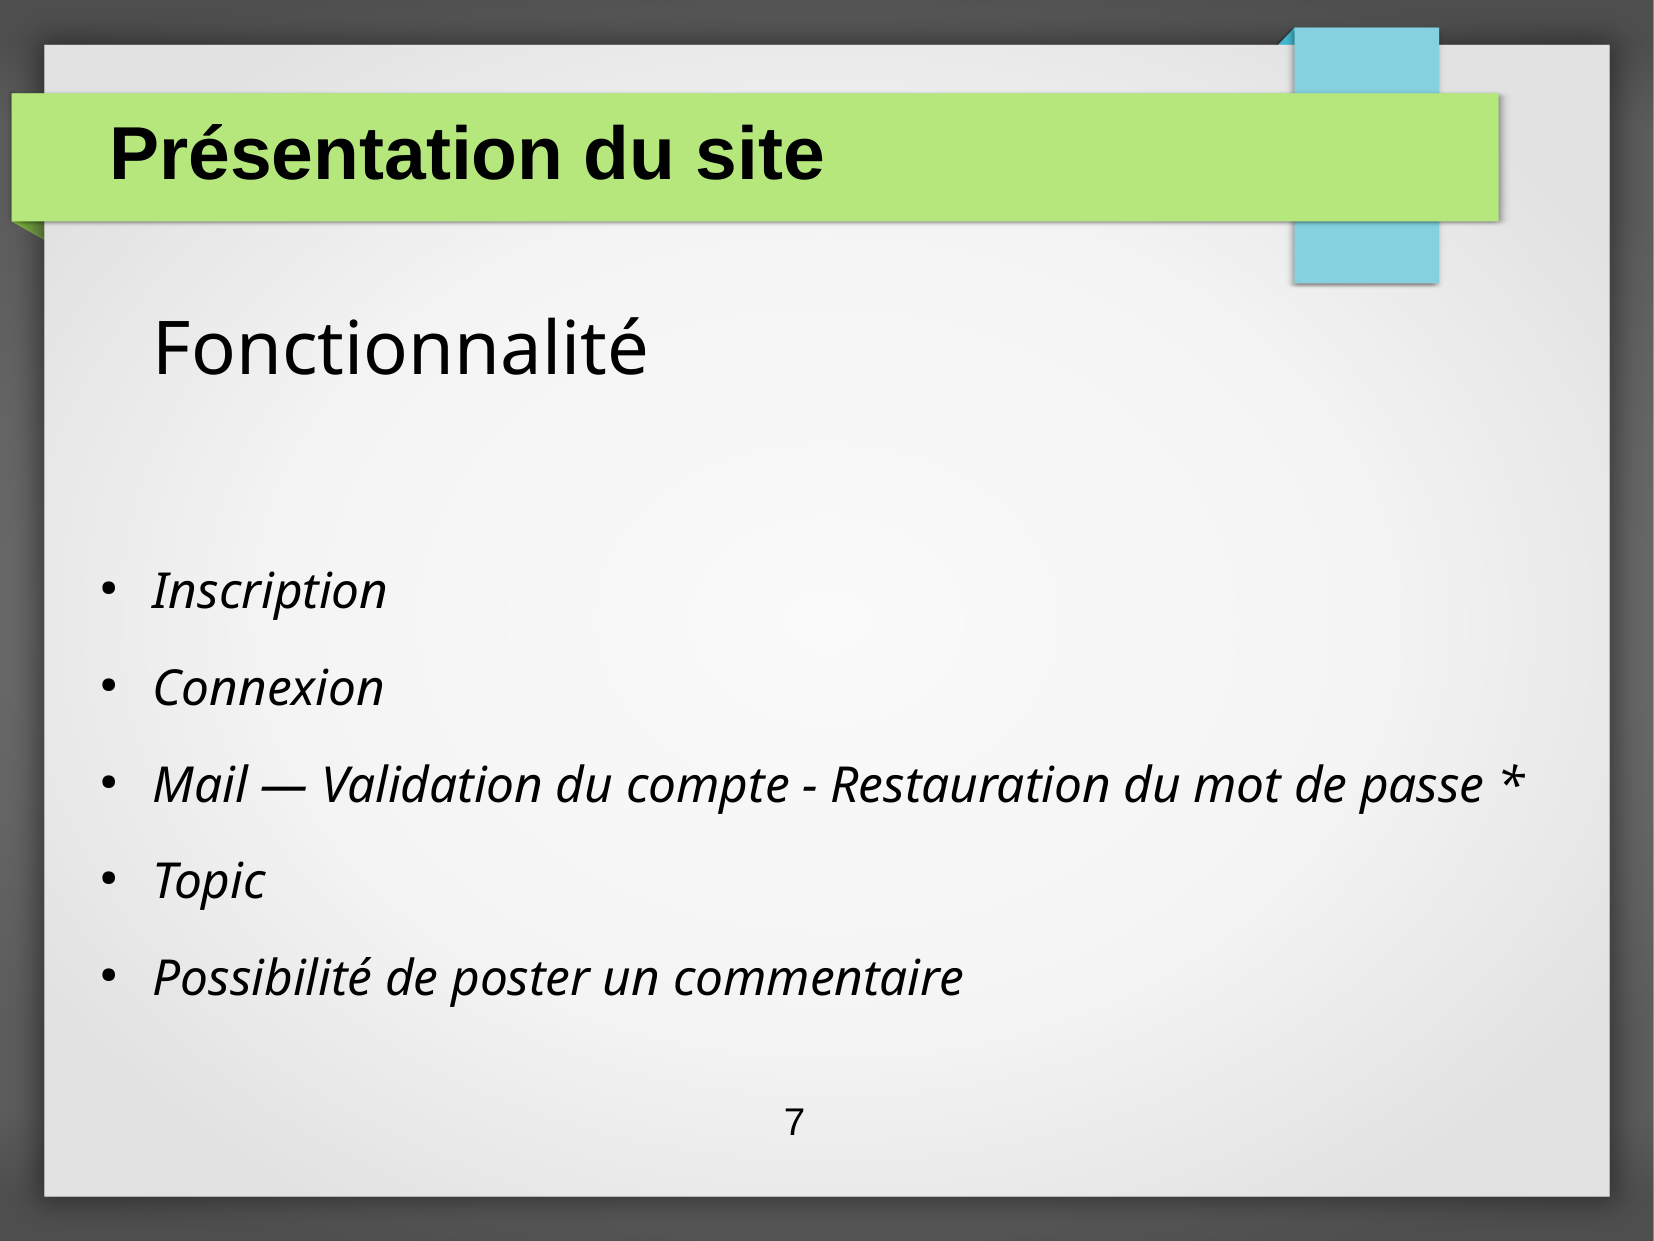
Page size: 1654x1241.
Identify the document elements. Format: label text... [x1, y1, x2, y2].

title Présentation du site [82, 94, 1264, 213]
list Fonctionnalité Inscription Connexion Mail — Validation du compte - Restauration du mot de passe * Topic Possibilité de poster un commentaire [82, 295, 1571, 1015]
list 7 [106, 1028, 1595, 1146]
picture [0, 0, 1654, 1241]
